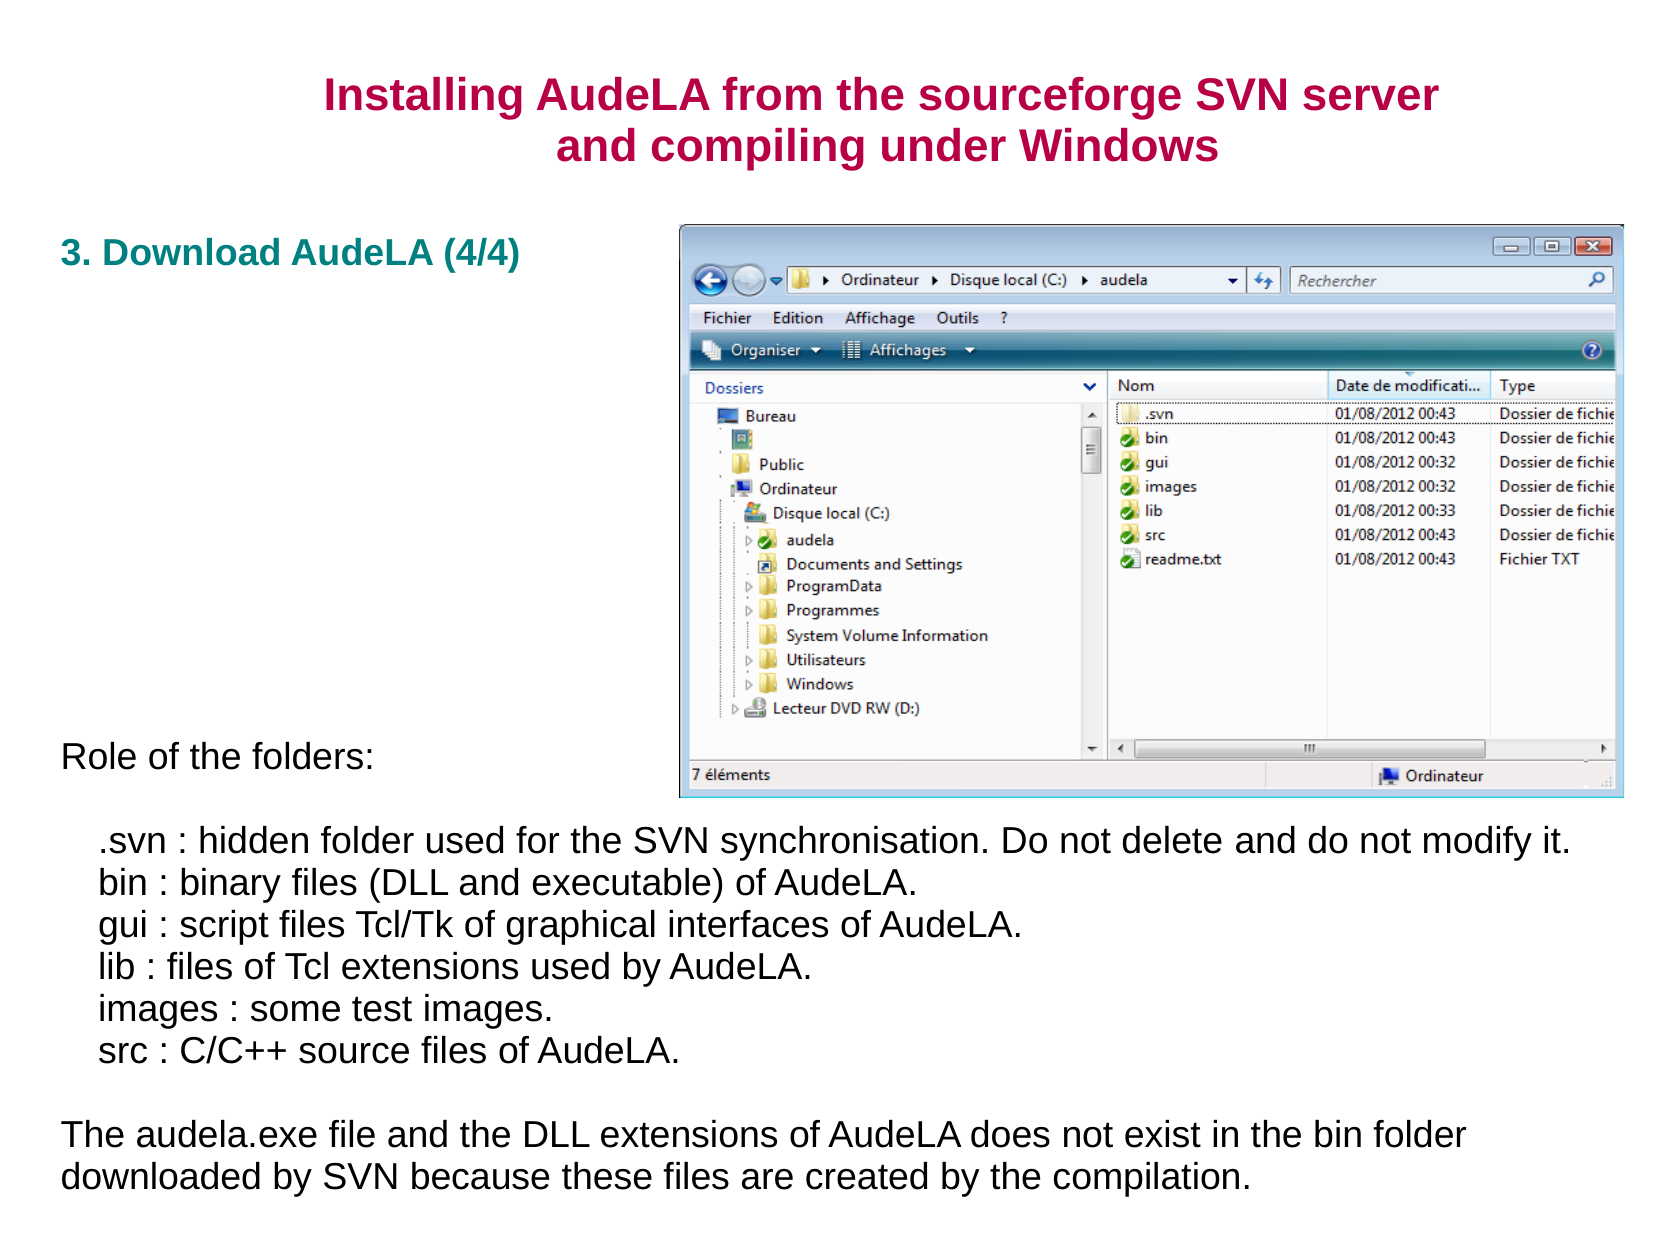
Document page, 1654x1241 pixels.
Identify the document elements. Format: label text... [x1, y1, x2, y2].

picture [679, 224, 1625, 798]
text_box 3. Download AudeLA (4/4) Role of the folders: .svn : hidden folder used for the SVN synchronisation. Do not delete and do not modify it. bin : binary files (DLL and executable) of AudeLA. gui : script files Tcl/Tk of graphical interfaces of AudeLA. lib : files of Tcl extensions used by AudeLA. images : some test images. src : C/C++ source files of AudeLA. The audela.exe file and the DLL extensions of AudeLA does not exist in the bin folder downloaded by SVN because these files are created by the compilation. [45, 224, 1654, 1208]
text_box Installing AudeLA from the sourceforge SVN server and compiling under Windows [308, 61, 1468, 181]
